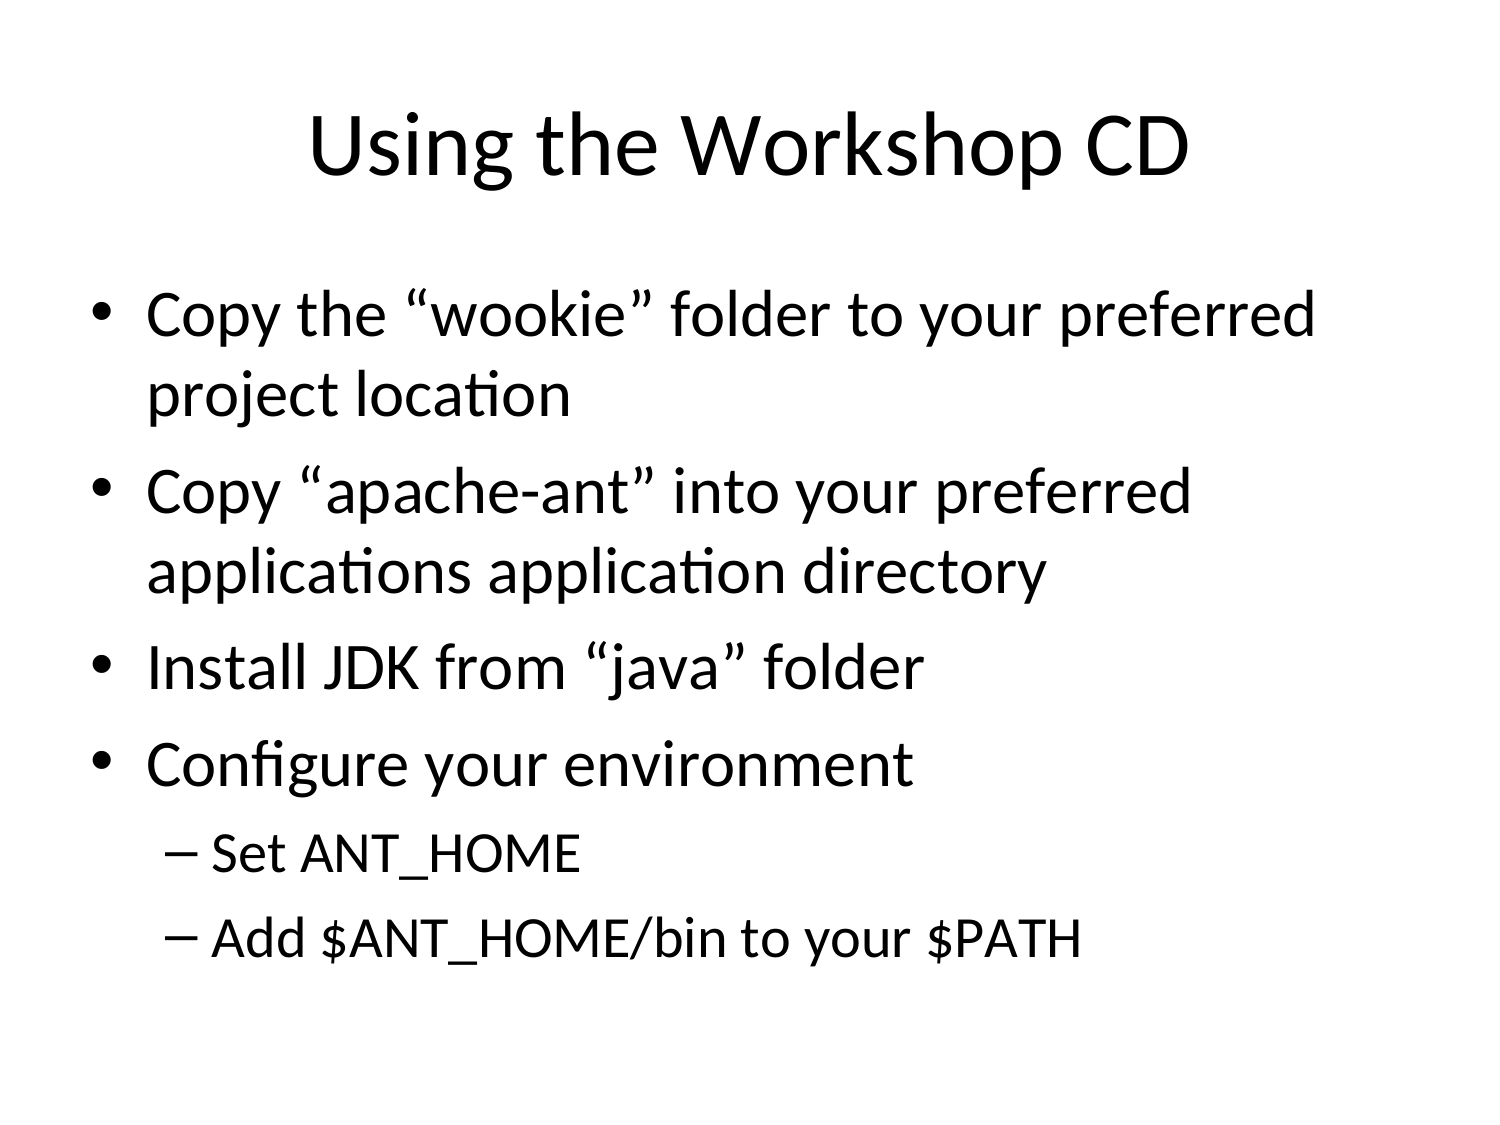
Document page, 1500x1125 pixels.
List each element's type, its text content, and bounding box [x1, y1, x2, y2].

title Using the Workshop CD [75, 45, 1426, 233]
list Copy the “wookie” folder to your preferred project location Copy “apache-ant” into your preferred applications application directory Install JDK from “java” folder Configure your environment Set ANT_HOME Add $ANT_HOME/bin to your $PATH [75, 262, 1426, 1073]
